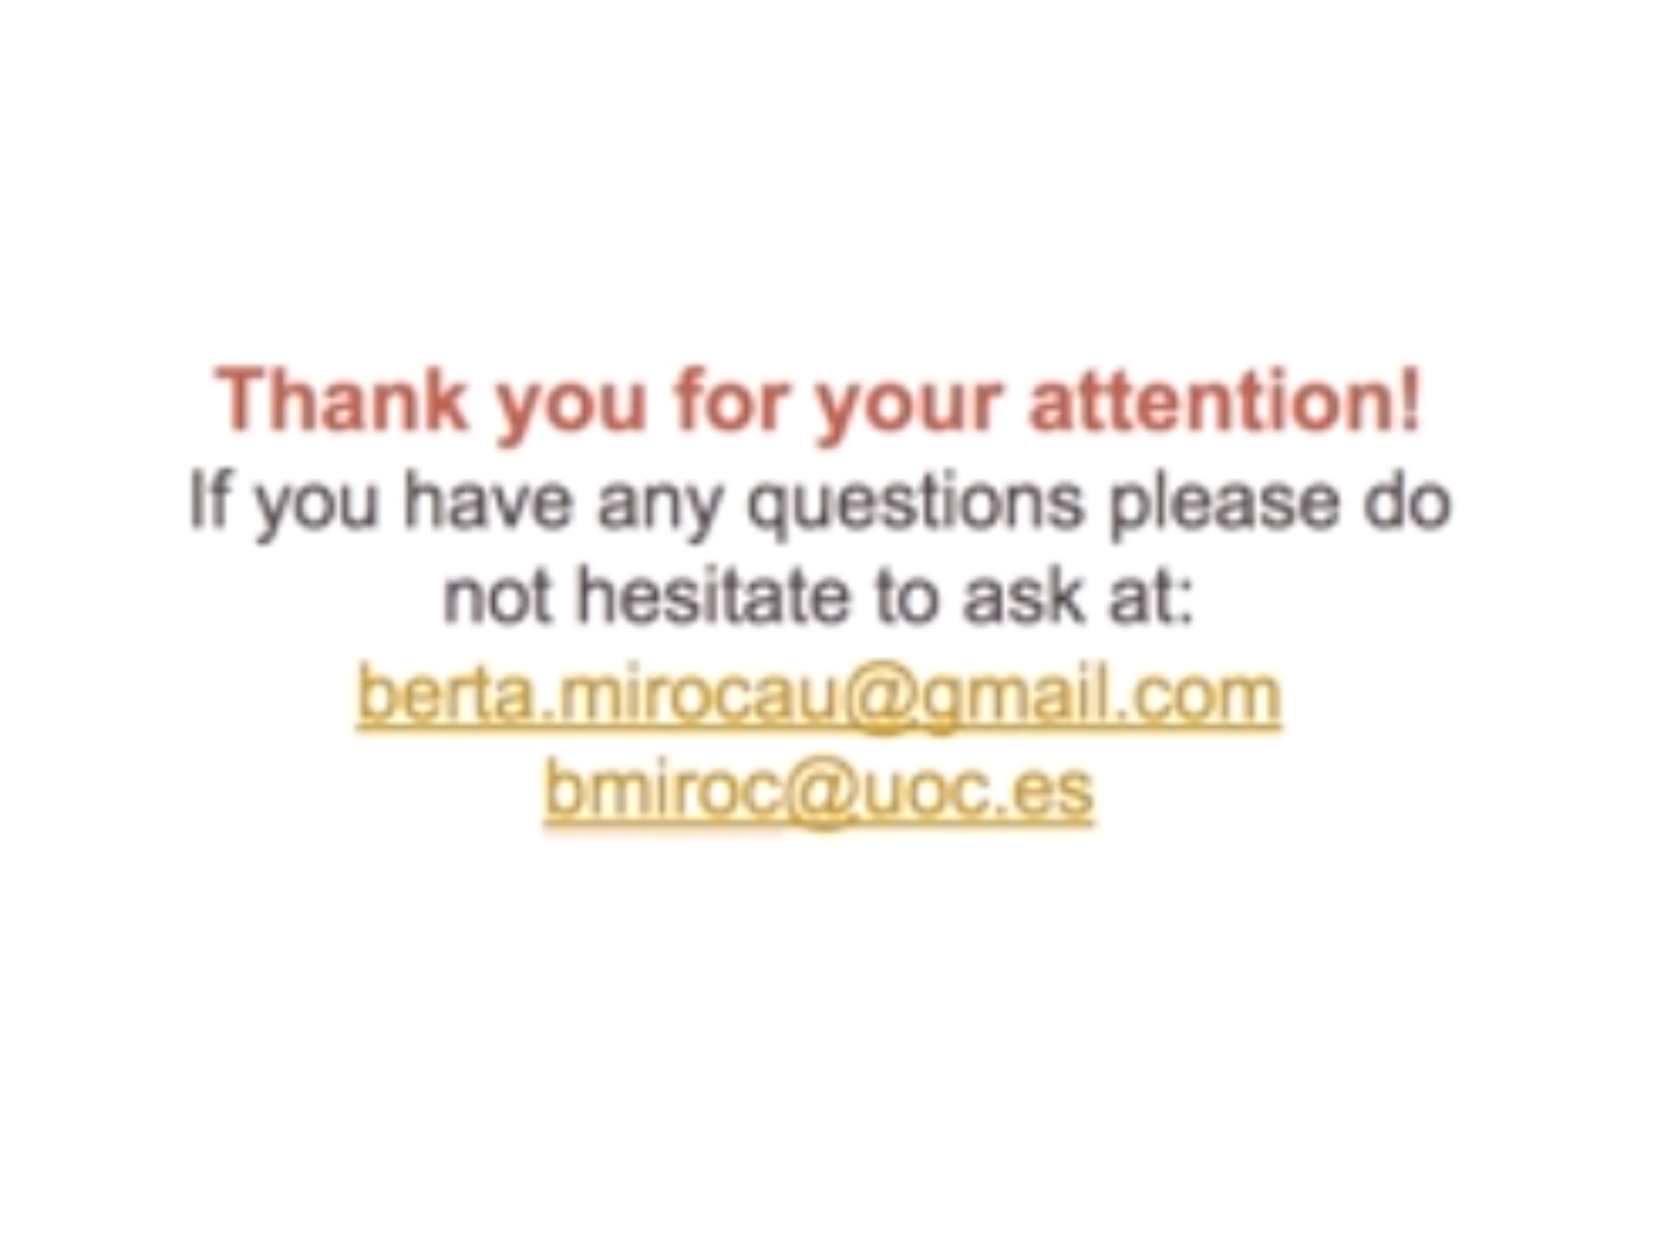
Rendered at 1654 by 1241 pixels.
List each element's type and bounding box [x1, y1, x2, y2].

picture [72, 295, 1581, 922]
